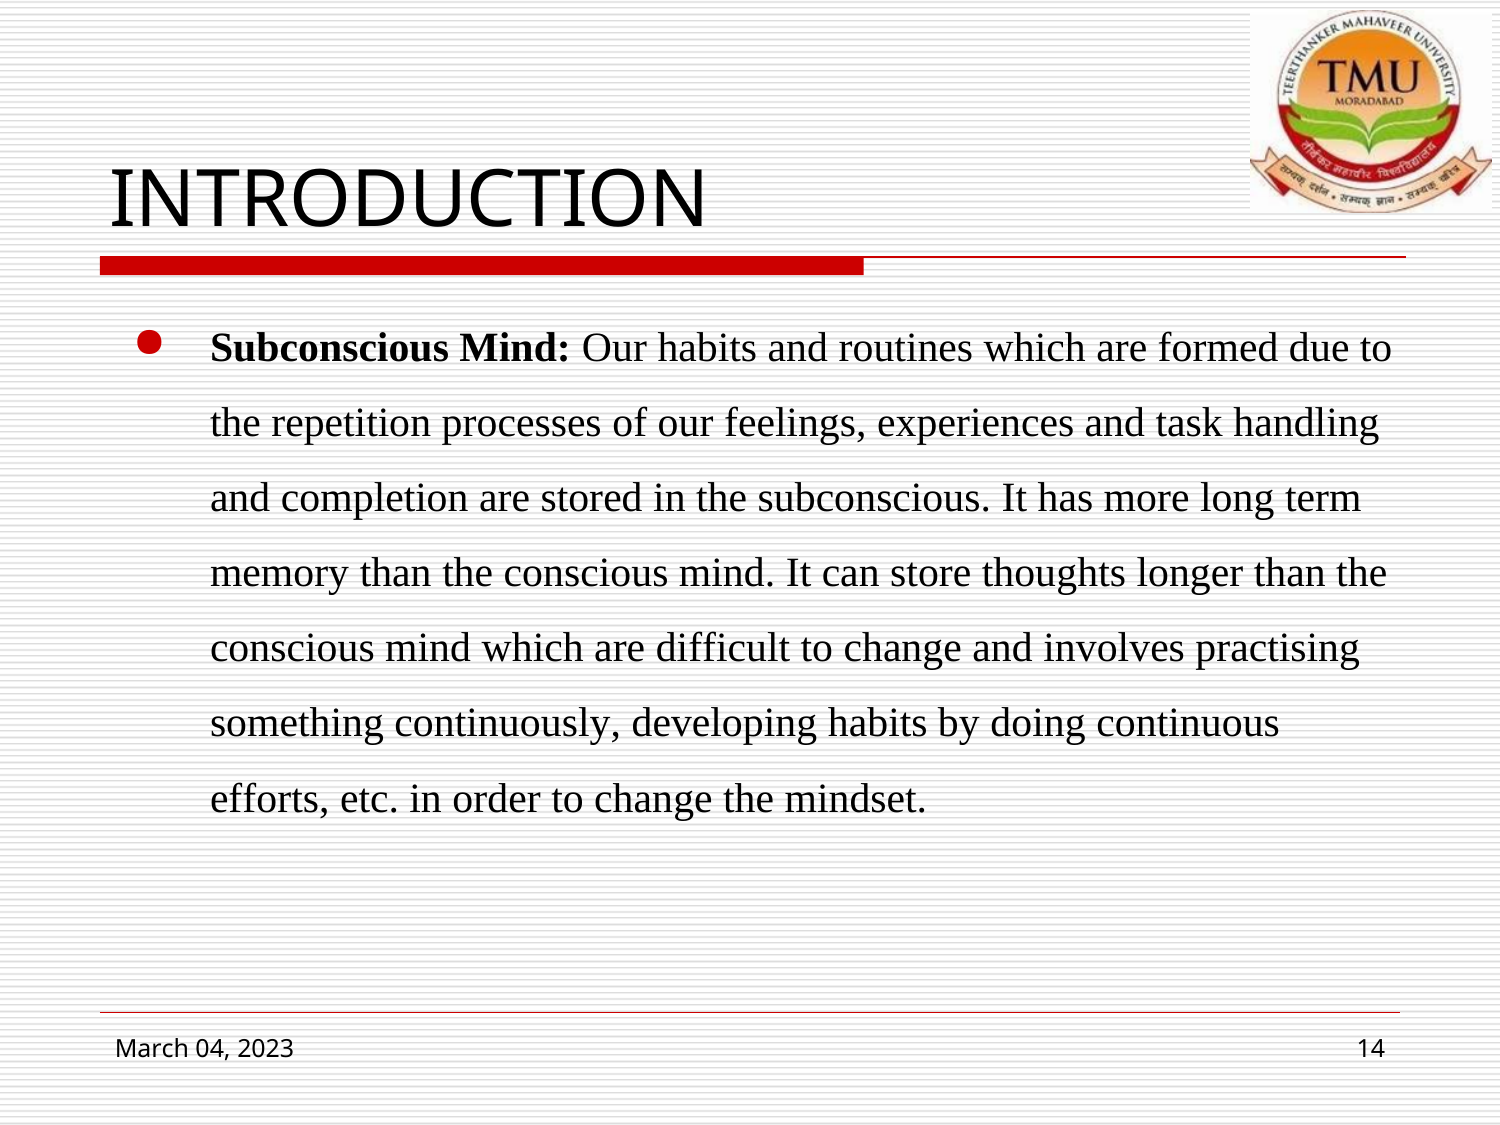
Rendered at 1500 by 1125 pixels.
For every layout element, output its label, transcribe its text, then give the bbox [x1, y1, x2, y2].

title INTRODUCTION [94, 50, 1407, 250]
list Subconscious Mind: Our habits and routines which are formed due to the repetition processes of our feelings, experiences and task handling and completion are stored in the subconscious. It has more long term memory than the conscious mind. It can store thoughts longer than the conscious mind which are difficult to change and involves practising something continuously, developing habits by doing continuous efforts, etc. in order to change the mindset. [117, 287, 1426, 1038]
text_box <number> [1074, 1024, 1401, 1103]
text_box March 04, 2023 [99, 1024, 426, 1103]
picture [0, 0, 1500, 1125]
